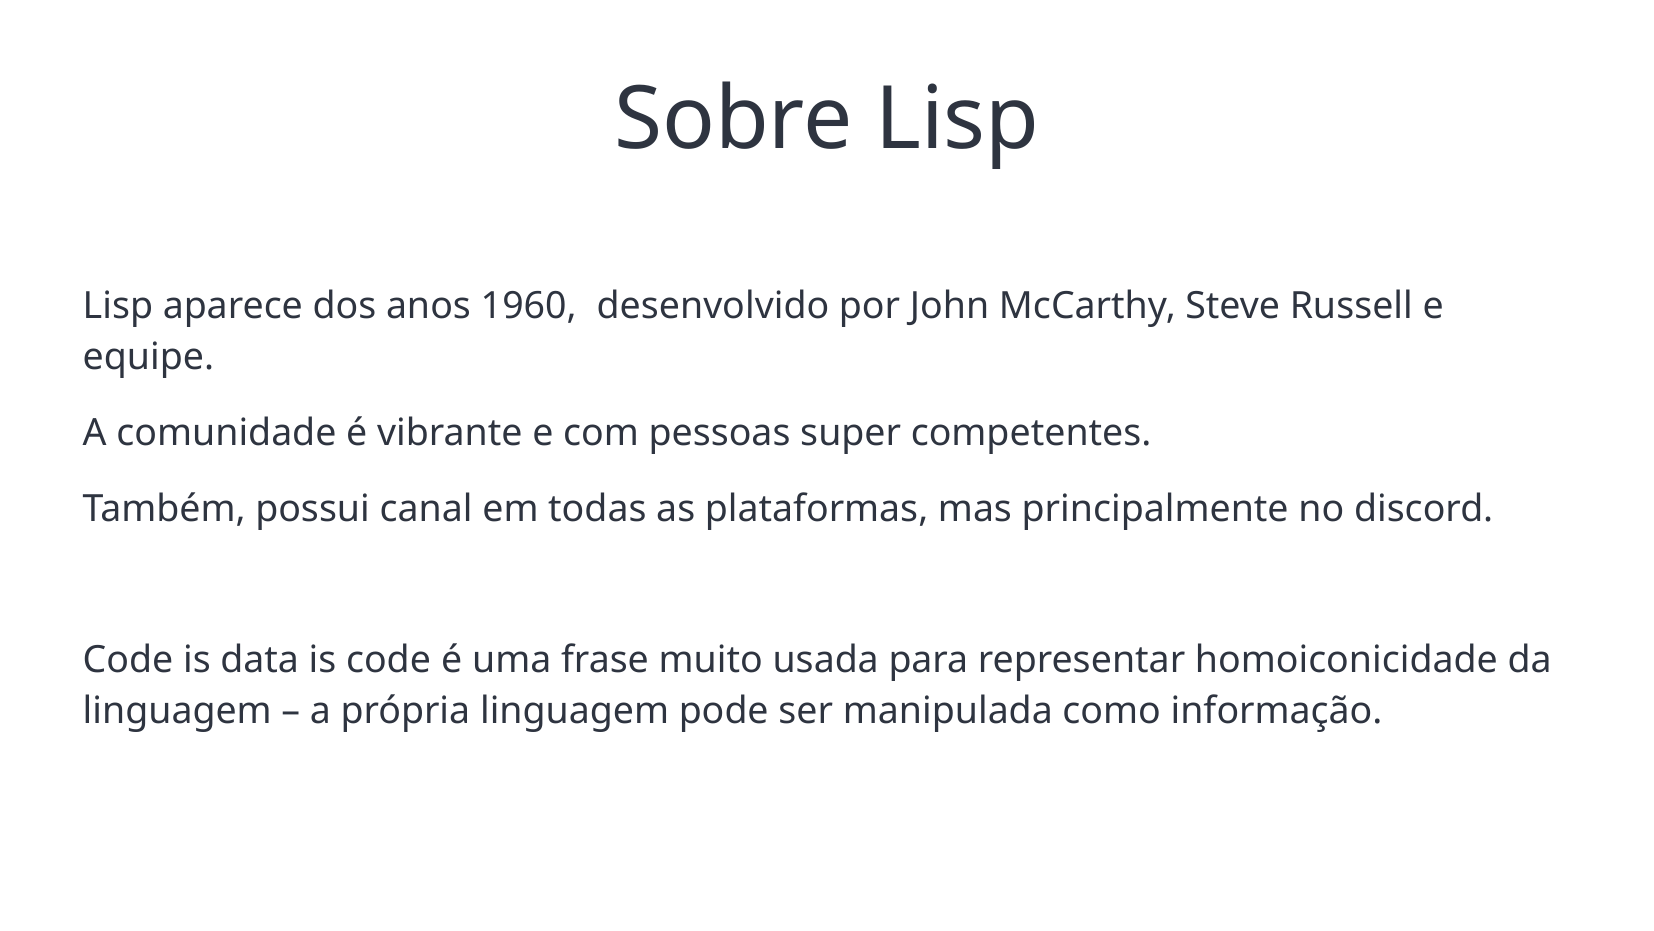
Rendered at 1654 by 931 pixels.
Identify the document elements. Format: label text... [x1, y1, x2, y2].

subtitle Lisp aparece dos anos 1960, desenvolvido por John McCarthy, Steve Russell e equipe. A comunidade é vibrante e com pessoas super competentes. Também, possui canal em todas as plataformas, mas principalmente no discord. Code is data is code é uma frase muito usada para representar homoiconicidade da linguagem – a própria linguagem pode ser manipulada como informação. [82, 278, 1571, 698]
title Sobre Lisp [82, 37, 1571, 193]
